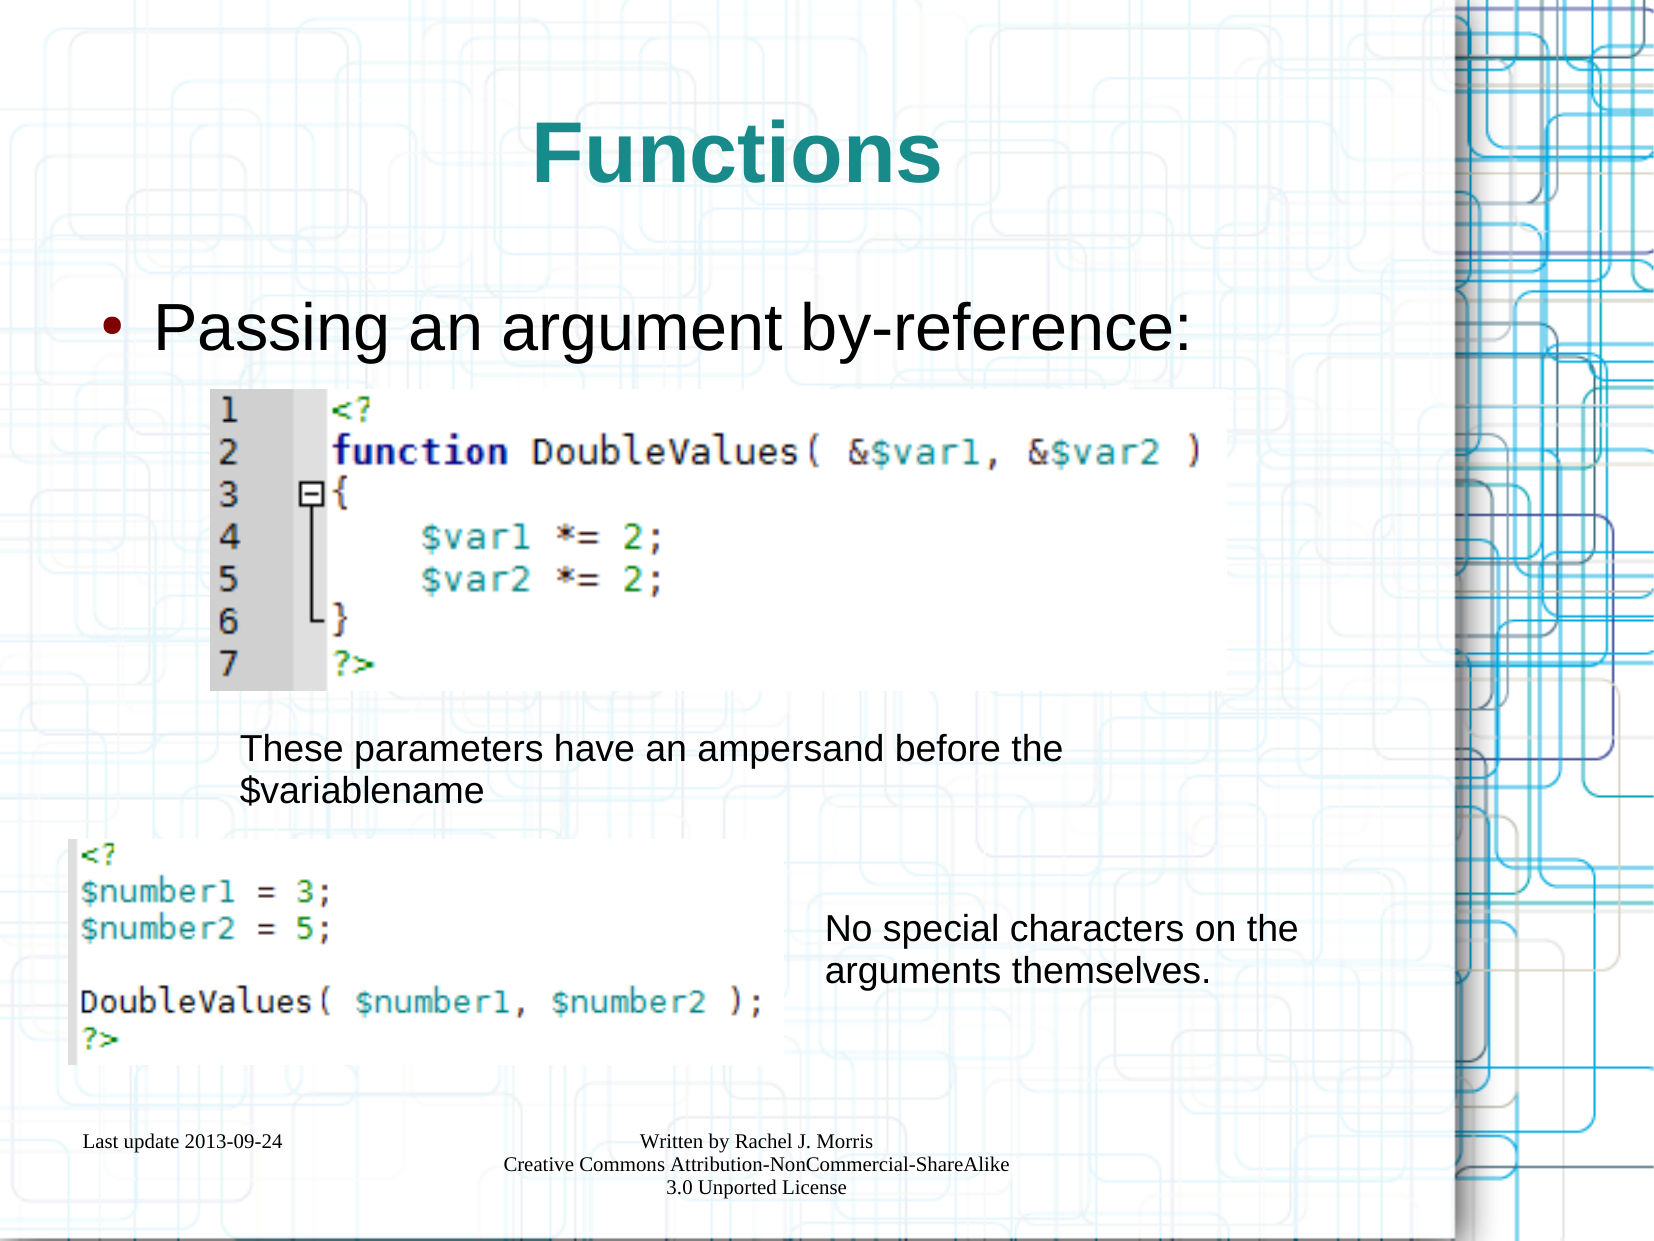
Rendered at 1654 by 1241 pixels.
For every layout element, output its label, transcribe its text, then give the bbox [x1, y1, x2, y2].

title Functions [59, 49, 1418, 257]
text_box No special characters on the arguments themselves. [810, 900, 1366, 999]
list Passing an argument by-reference: [82, 290, 1418, 1010]
picture [0, 0, 1654, 1241]
text_box These parameters have an ampersand before the $variablename [225, 720, 1261, 819]
